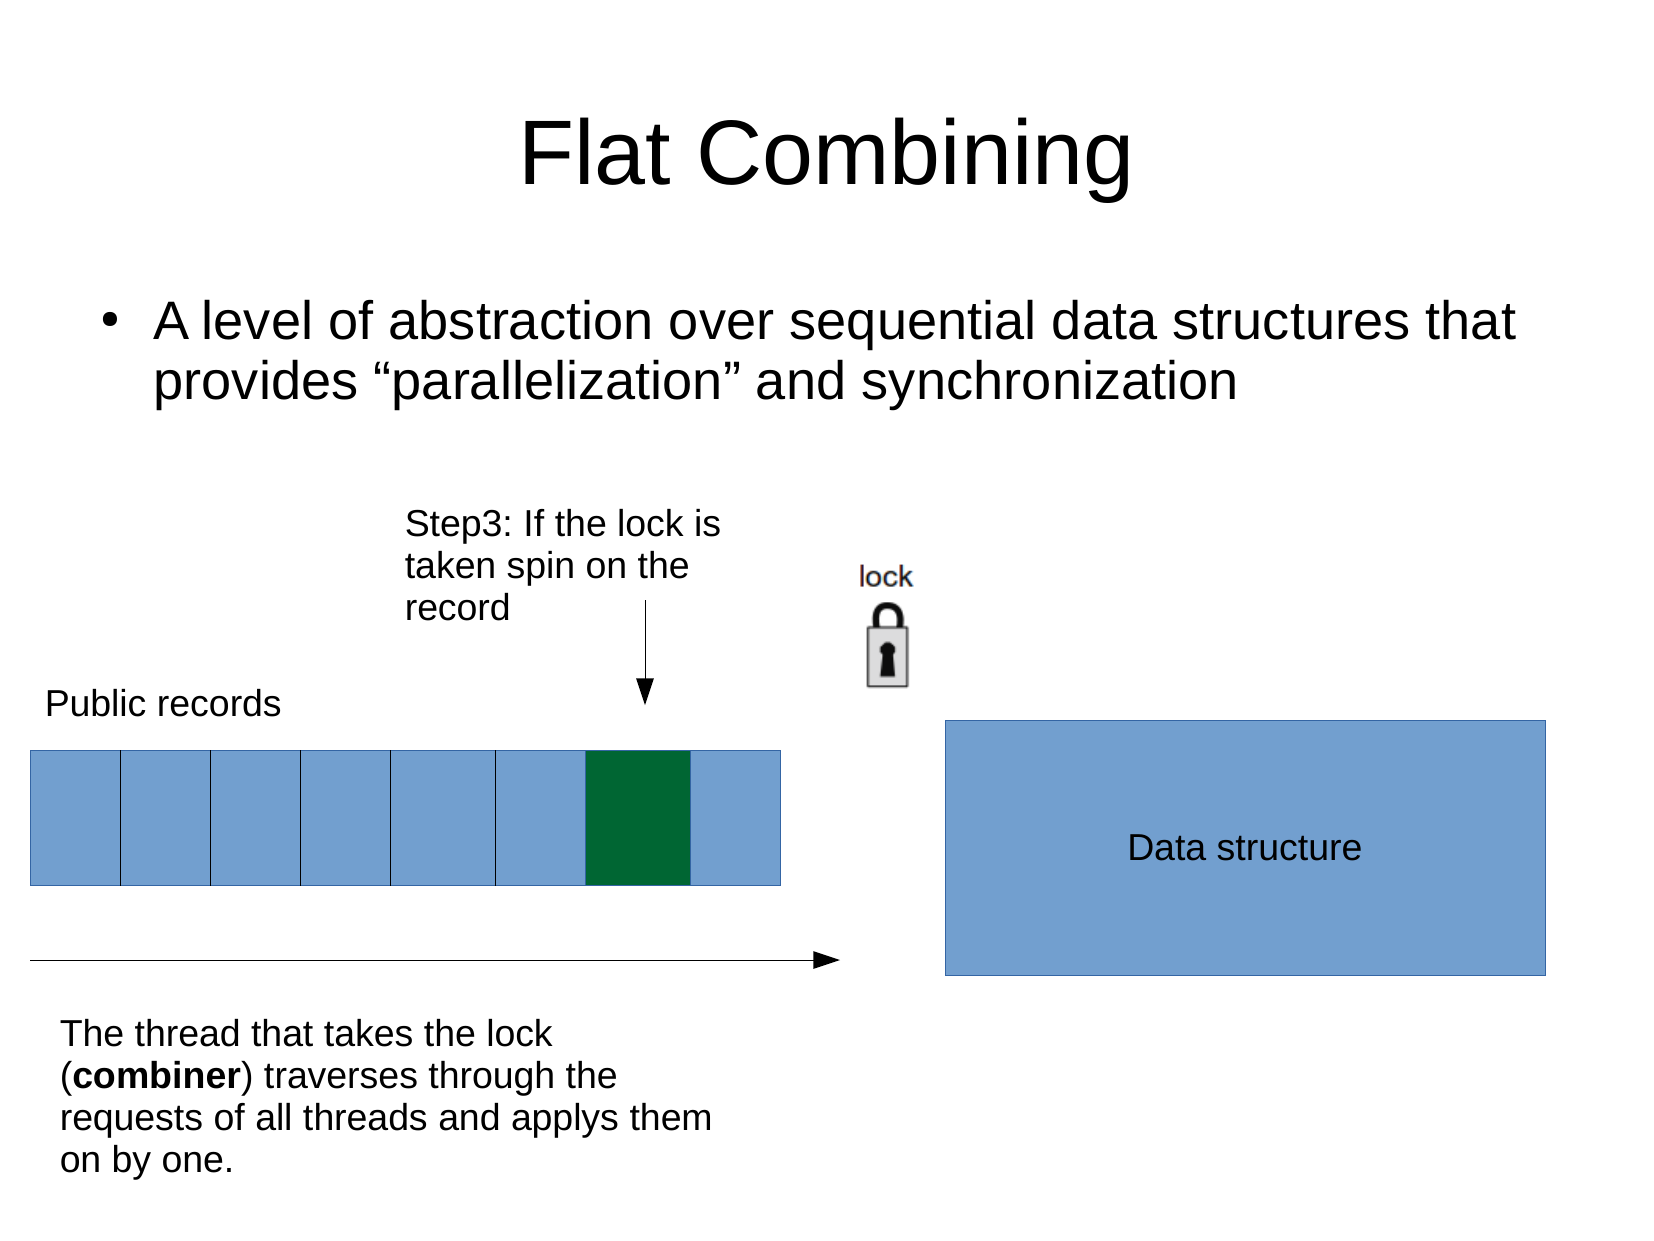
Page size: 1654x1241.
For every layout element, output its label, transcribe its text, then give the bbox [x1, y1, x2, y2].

text_box [496, 750, 781, 886]
text_box The thread that takes the lock (combiner) traverses through the requests of all threads and applys them on by one. [45, 1005, 736, 1188]
text_box [301, 750, 390, 886]
text_box [30, 750, 120, 886]
title Flat Combining [82, 49, 1571, 257]
picture [795, 532, 928, 751]
text_box Public records [30, 675, 376, 732]
text_box Data structure [945, 720, 1546, 976]
list A level of abstraction over sequential data structures that provides “parallelization” and synchronization [82, 290, 1571, 1010]
text_box [121, 750, 210, 886]
text_box [391, 750, 495, 886]
text_box [211, 750, 300, 886]
text_box Step3: If the lock is taken spin on the record [390, 495, 766, 636]
